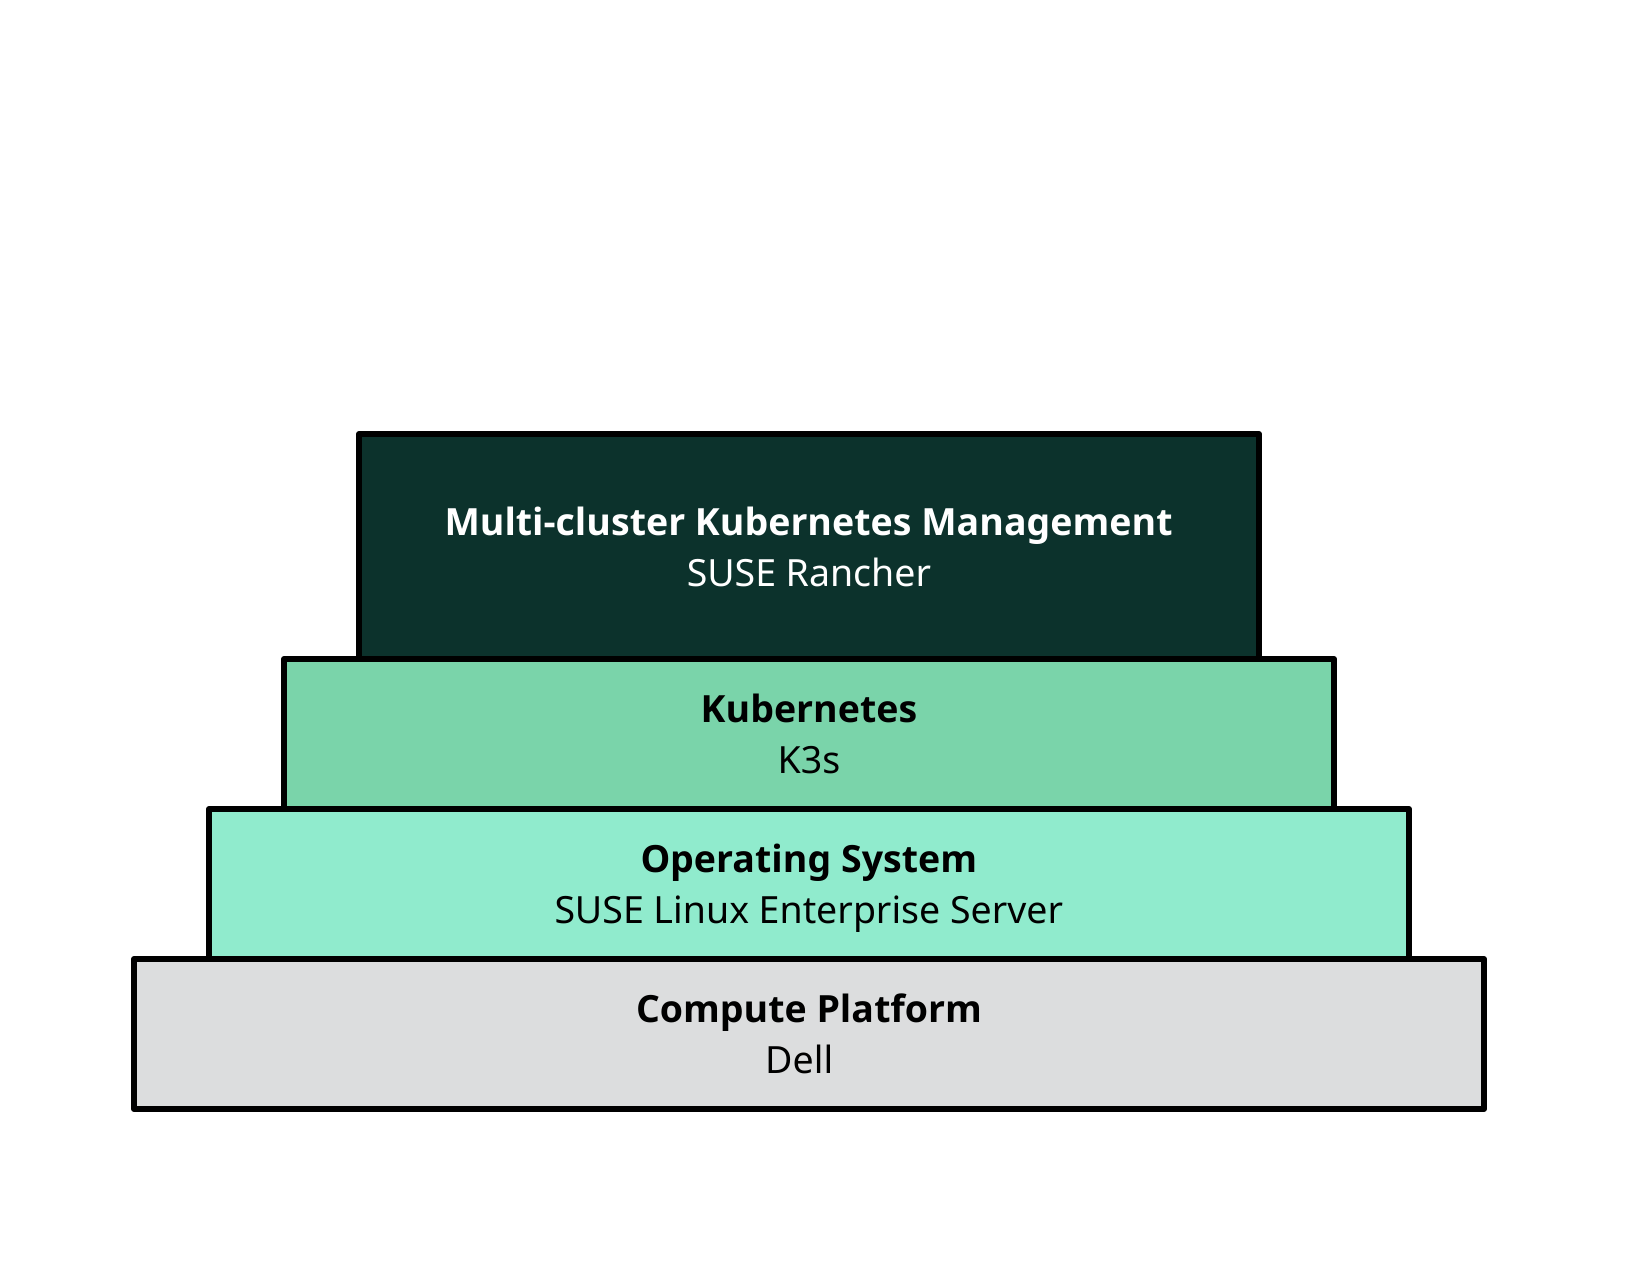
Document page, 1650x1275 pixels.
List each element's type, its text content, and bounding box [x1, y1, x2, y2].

text_box Kubernetes K3s [284, 659, 1335, 810]
text_box Operating System SUSE Linux Enterprise Server [209, 809, 1410, 960]
text_box Multi-cluster Kubernetes Management SUSE Rancher [359, 434, 1260, 660]
text_box Compute Platform Dell [134, 959, 1485, 1110]
